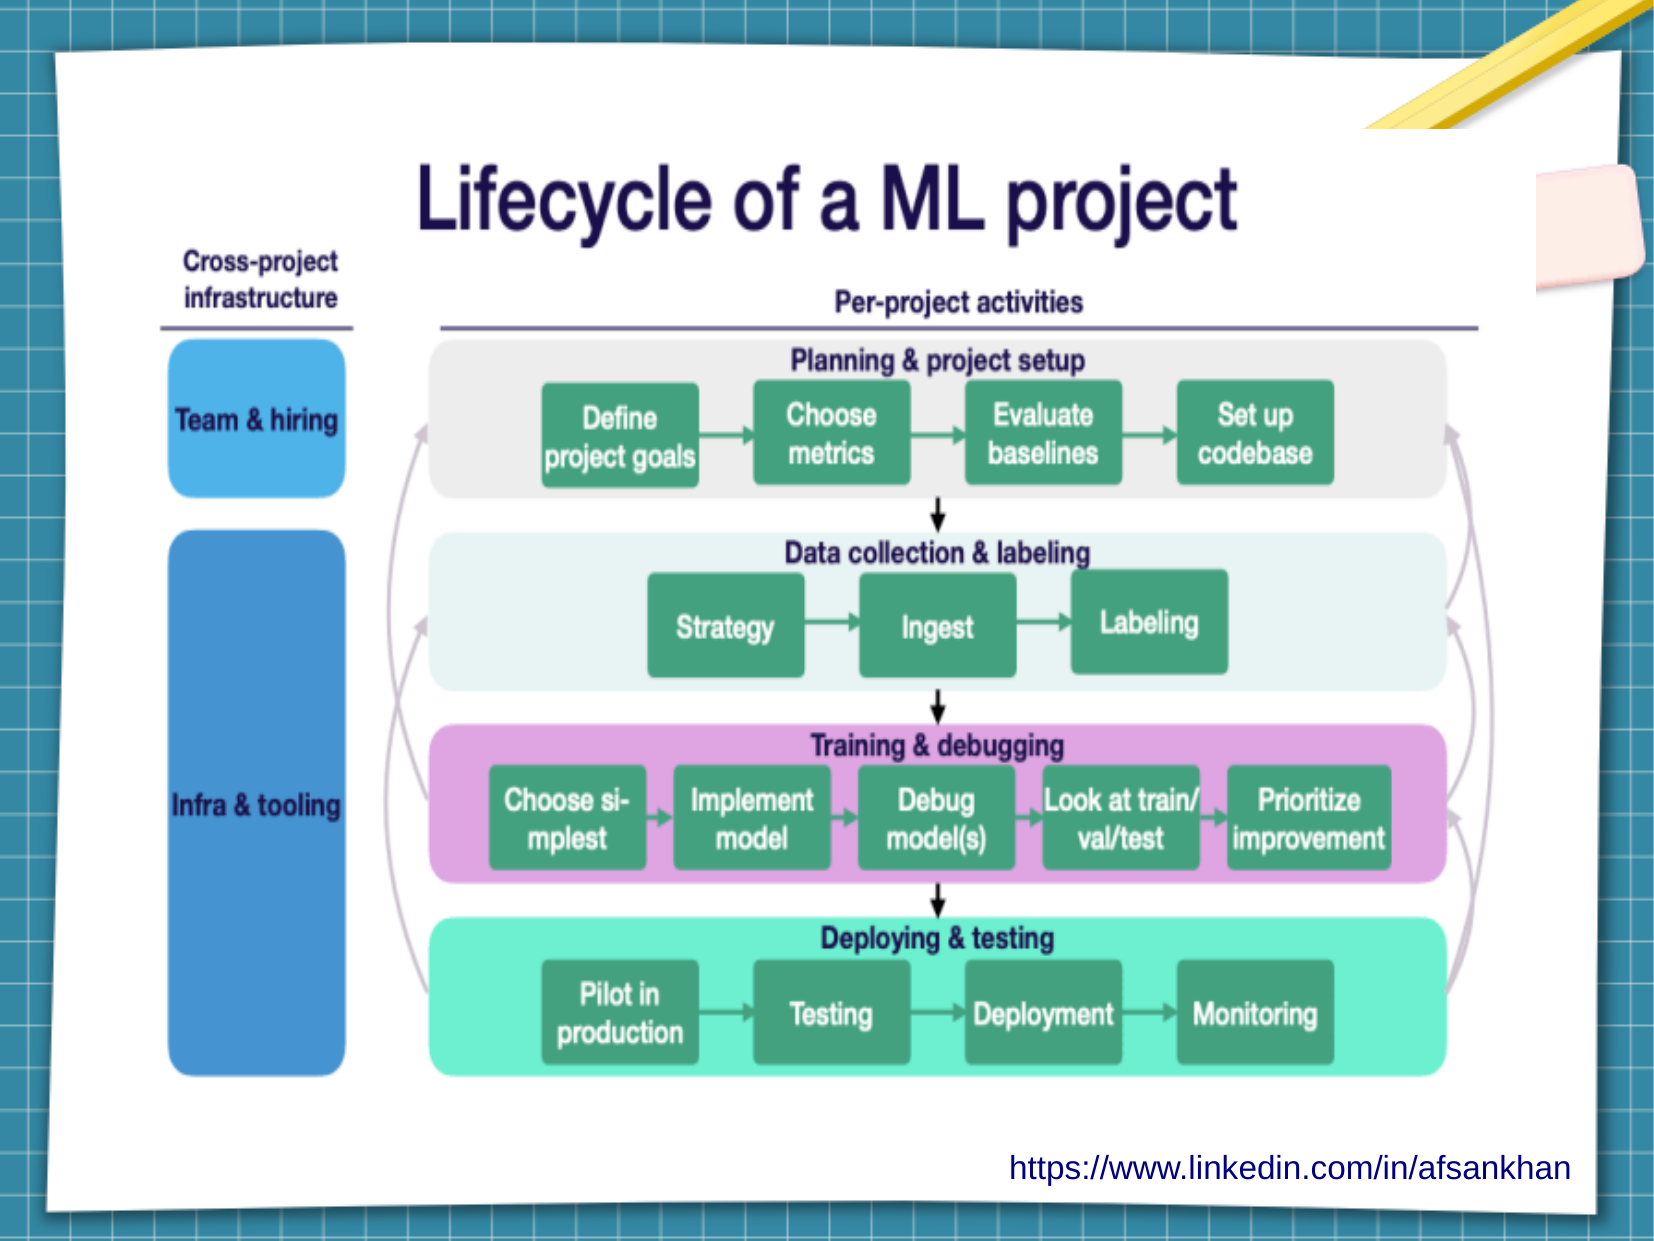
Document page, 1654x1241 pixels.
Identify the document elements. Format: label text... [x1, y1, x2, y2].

picture [0, 0, 1654, 1241]
text_box https://www.linkedin.com/in/afsankhan [994, 1142, 1588, 1195]
